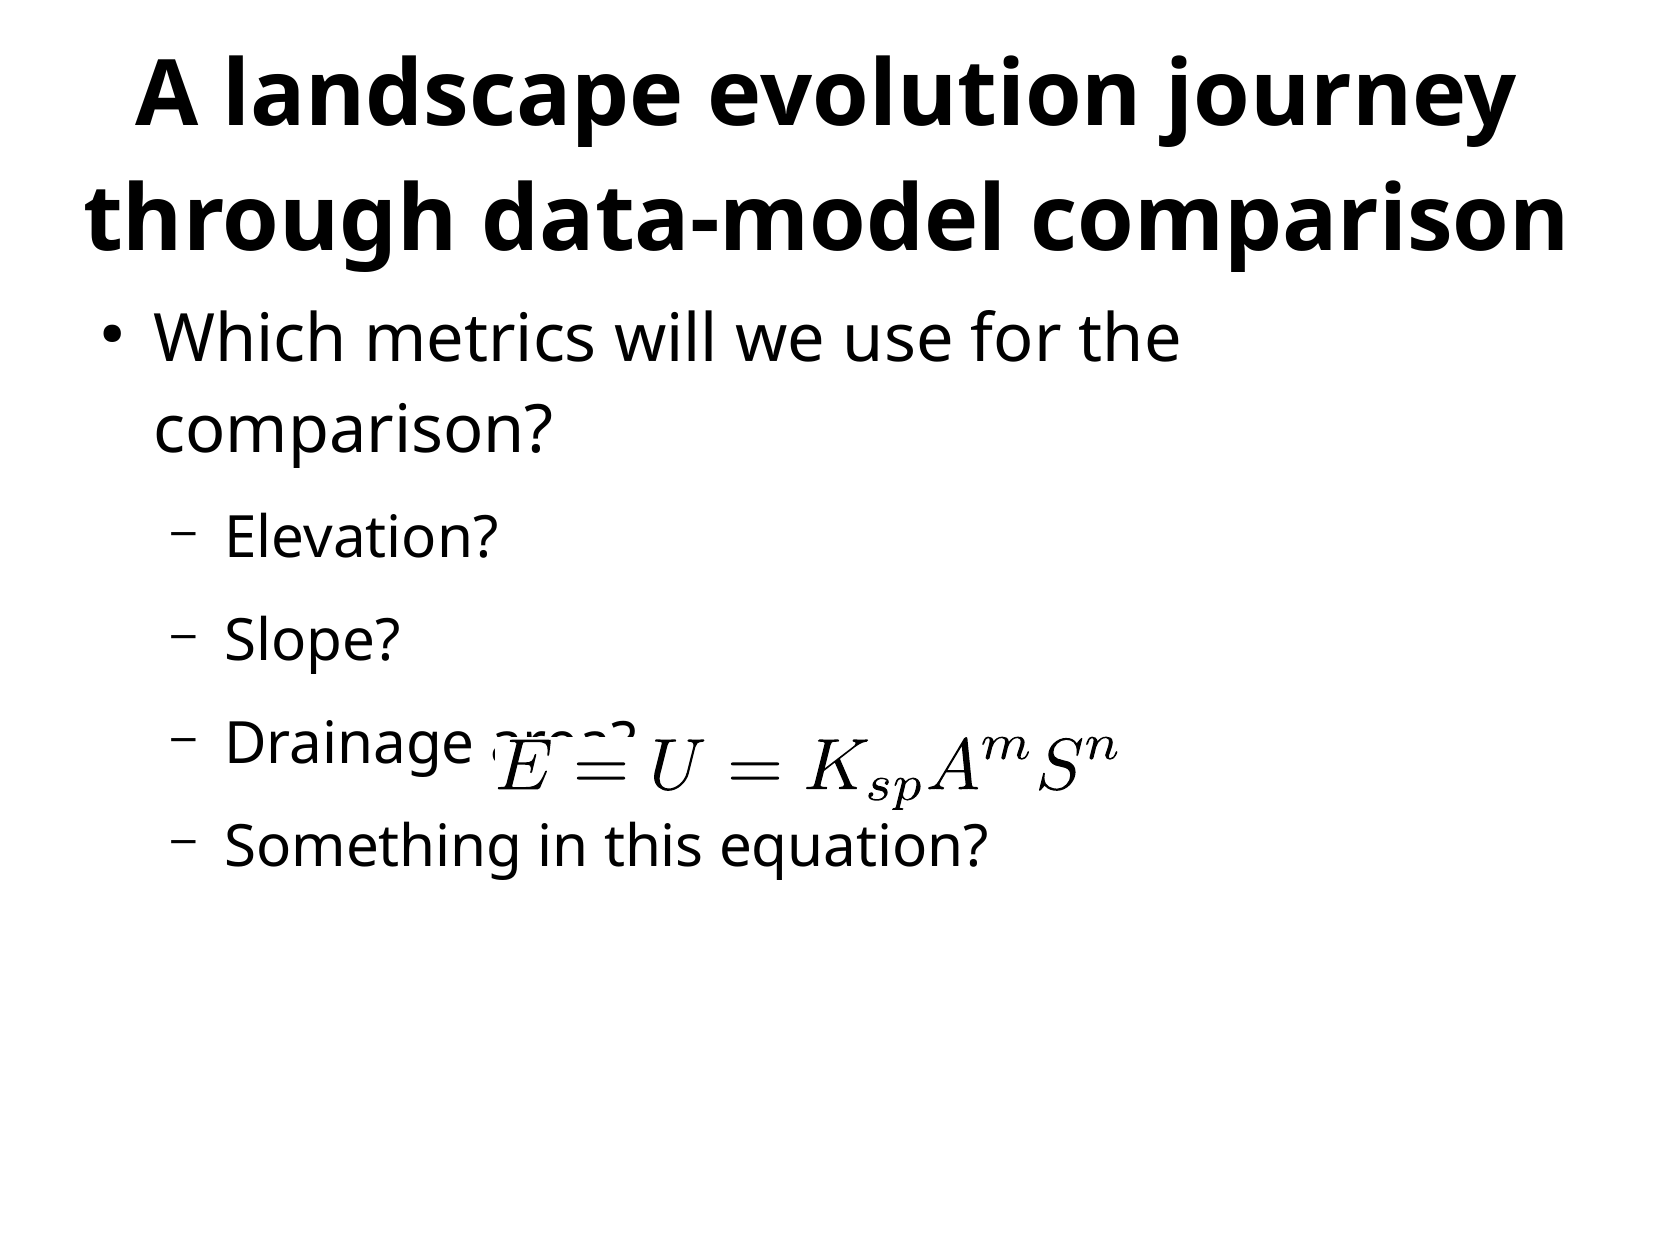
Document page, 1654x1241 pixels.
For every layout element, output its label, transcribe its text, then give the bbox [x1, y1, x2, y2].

list Which metrics will we use for the comparison? Elevation? Slope? Drainage area? Something in this equation? [82, 290, 1571, 1010]
text_box [495, 736, 1120, 811]
title A landscape evolution journey through data-model comparison [82, 49, 1571, 257]
